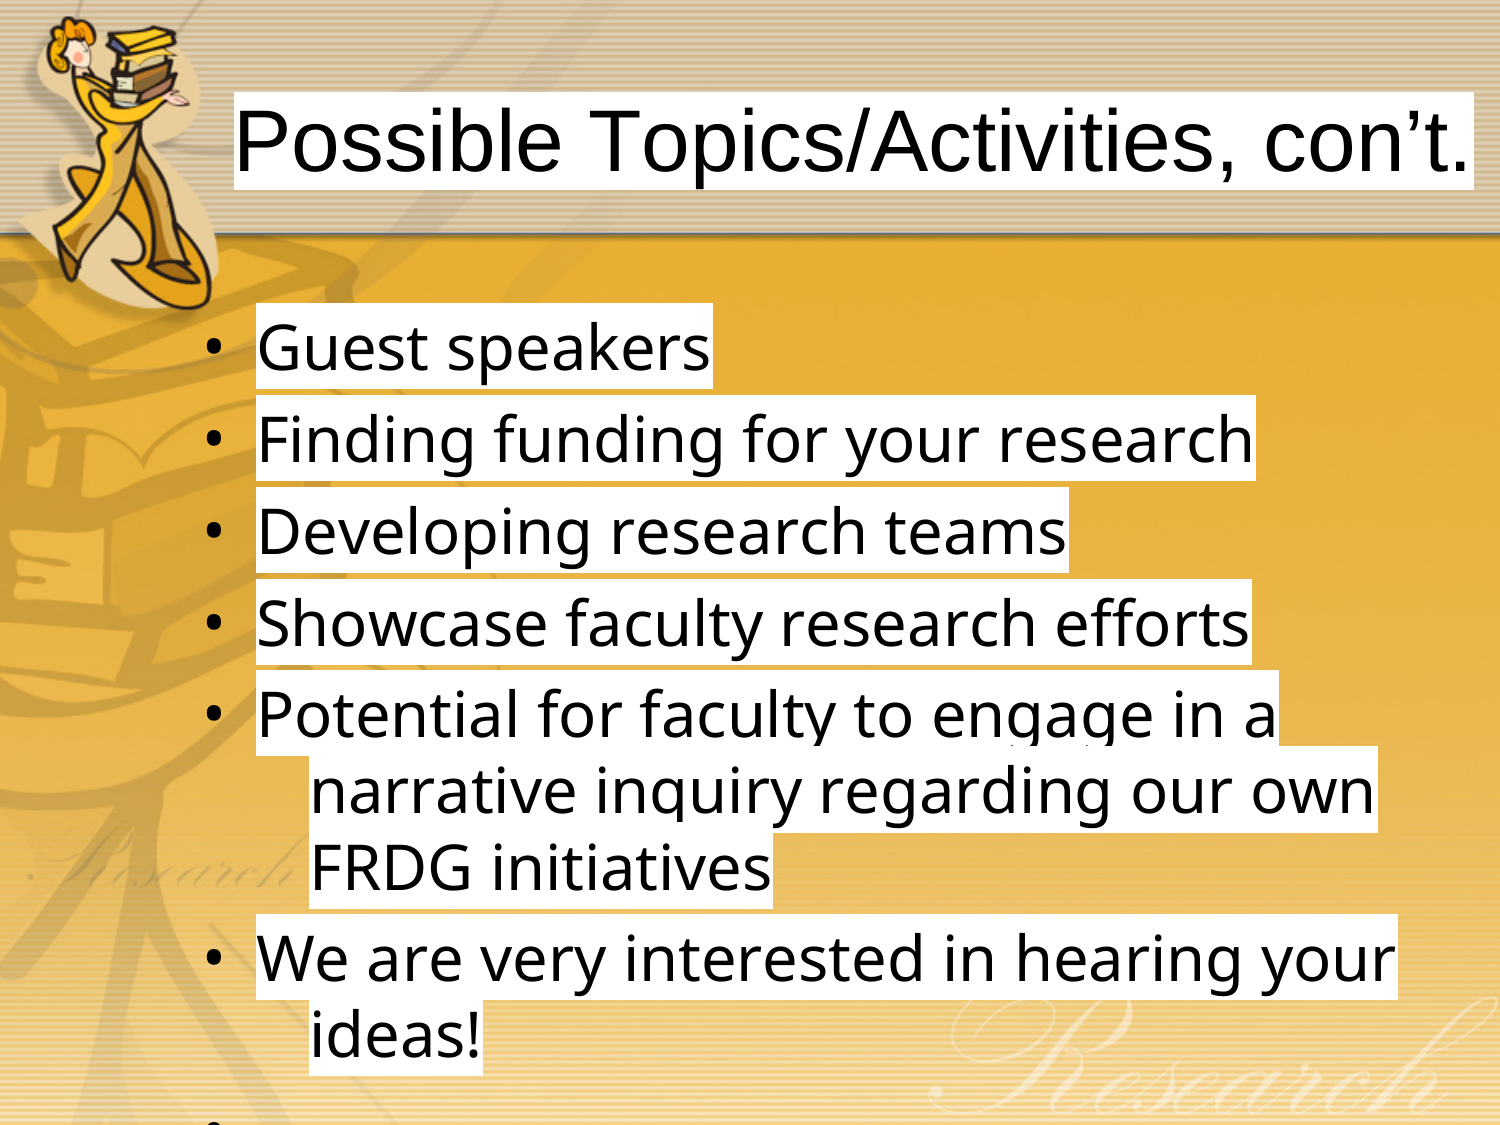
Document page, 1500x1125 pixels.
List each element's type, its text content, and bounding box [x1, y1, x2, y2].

picture [0, 0, 1500, 1125]
list Guest speakers Finding funding for your research Developing research teams Showcase faculty research efforts Potential for faculty to engage in a narrative inquiry regarding our own FRDG initiatives We are very interested in hearing your ideas! [187, 299, 1471, 1080]
title Possible Topics/Activities, con’t. [218, 42, 1500, 197]
